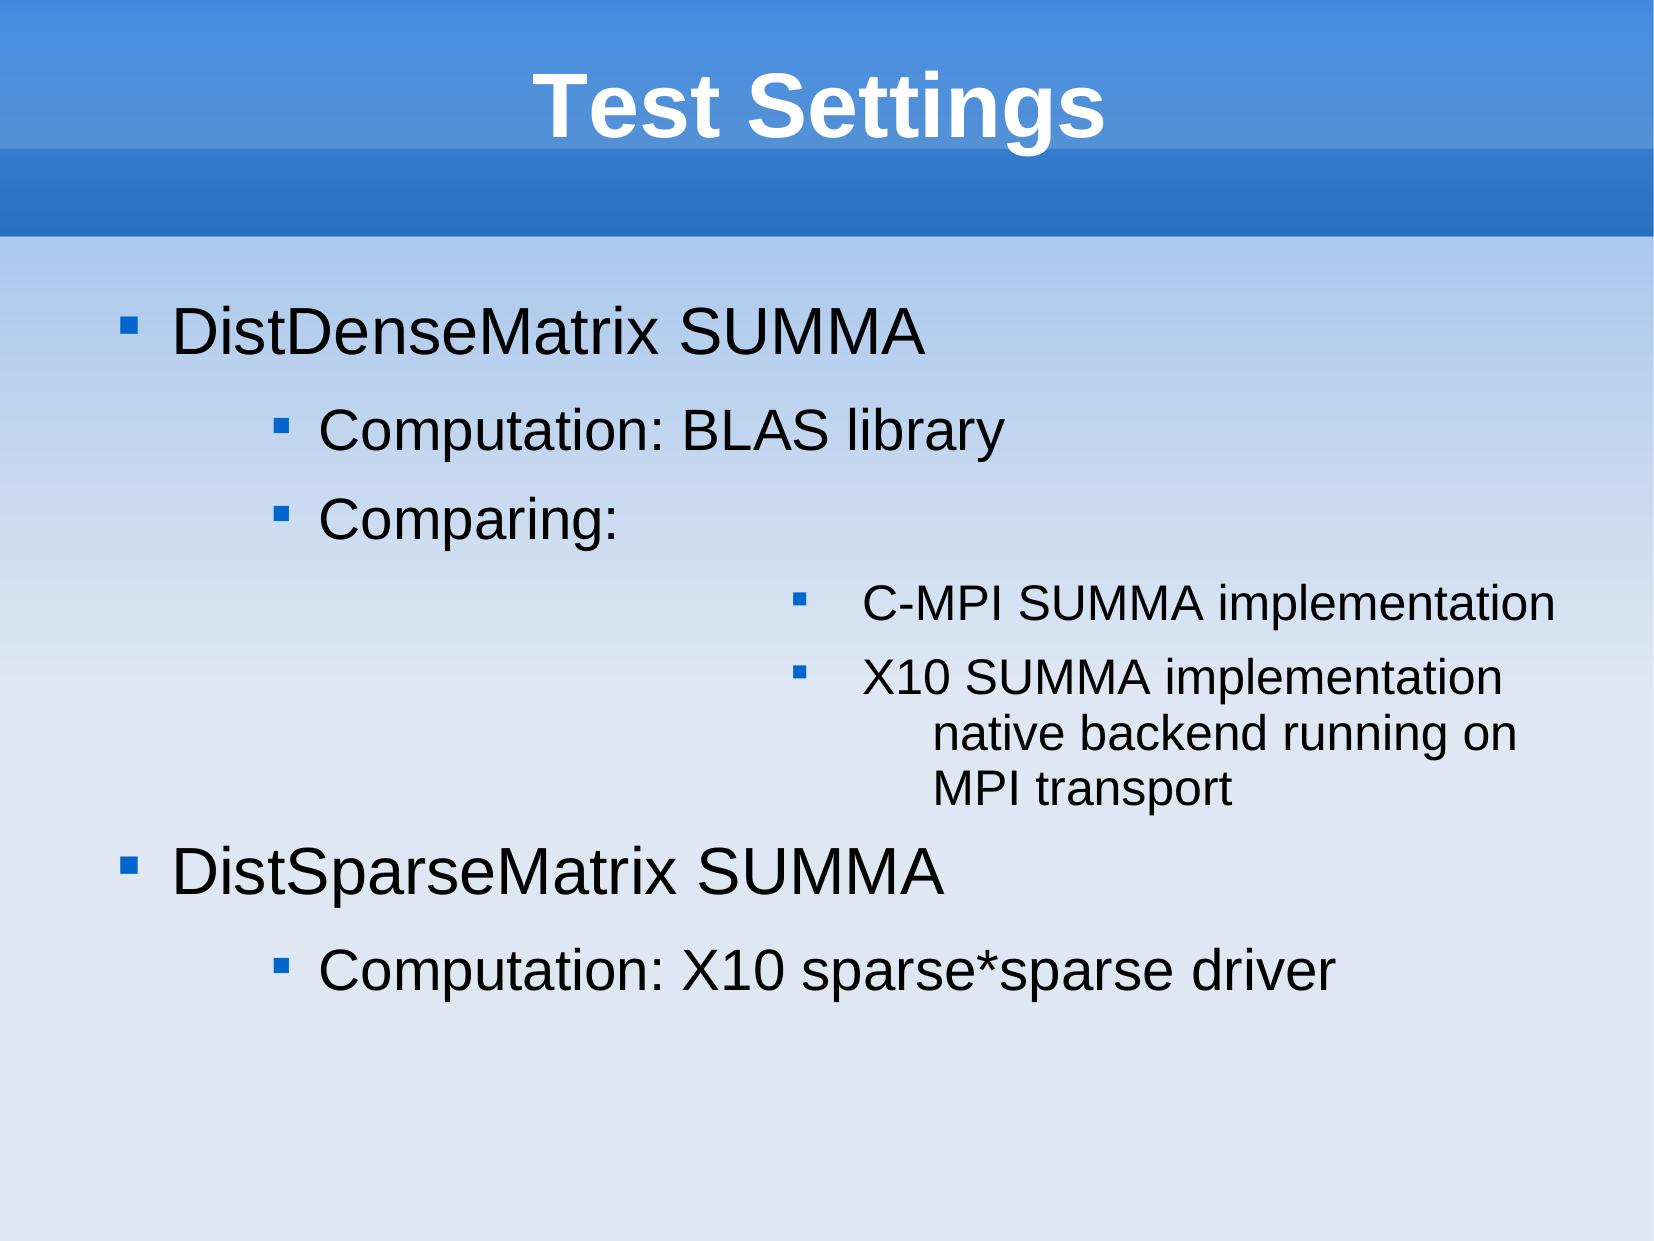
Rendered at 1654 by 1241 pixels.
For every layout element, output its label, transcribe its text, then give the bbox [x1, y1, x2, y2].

title Test Settings [76, 0, 1565, 208]
list DistDenseMatrix SUMMA Computation: BLAS library Comparing: C-MPI SUMMA implementation X10 SUMMA implementation native backend running on MPI transport DistSparseMatrix SUMMA Computation: X10 sparse*sparse driver [82, 290, 1571, 1094]
